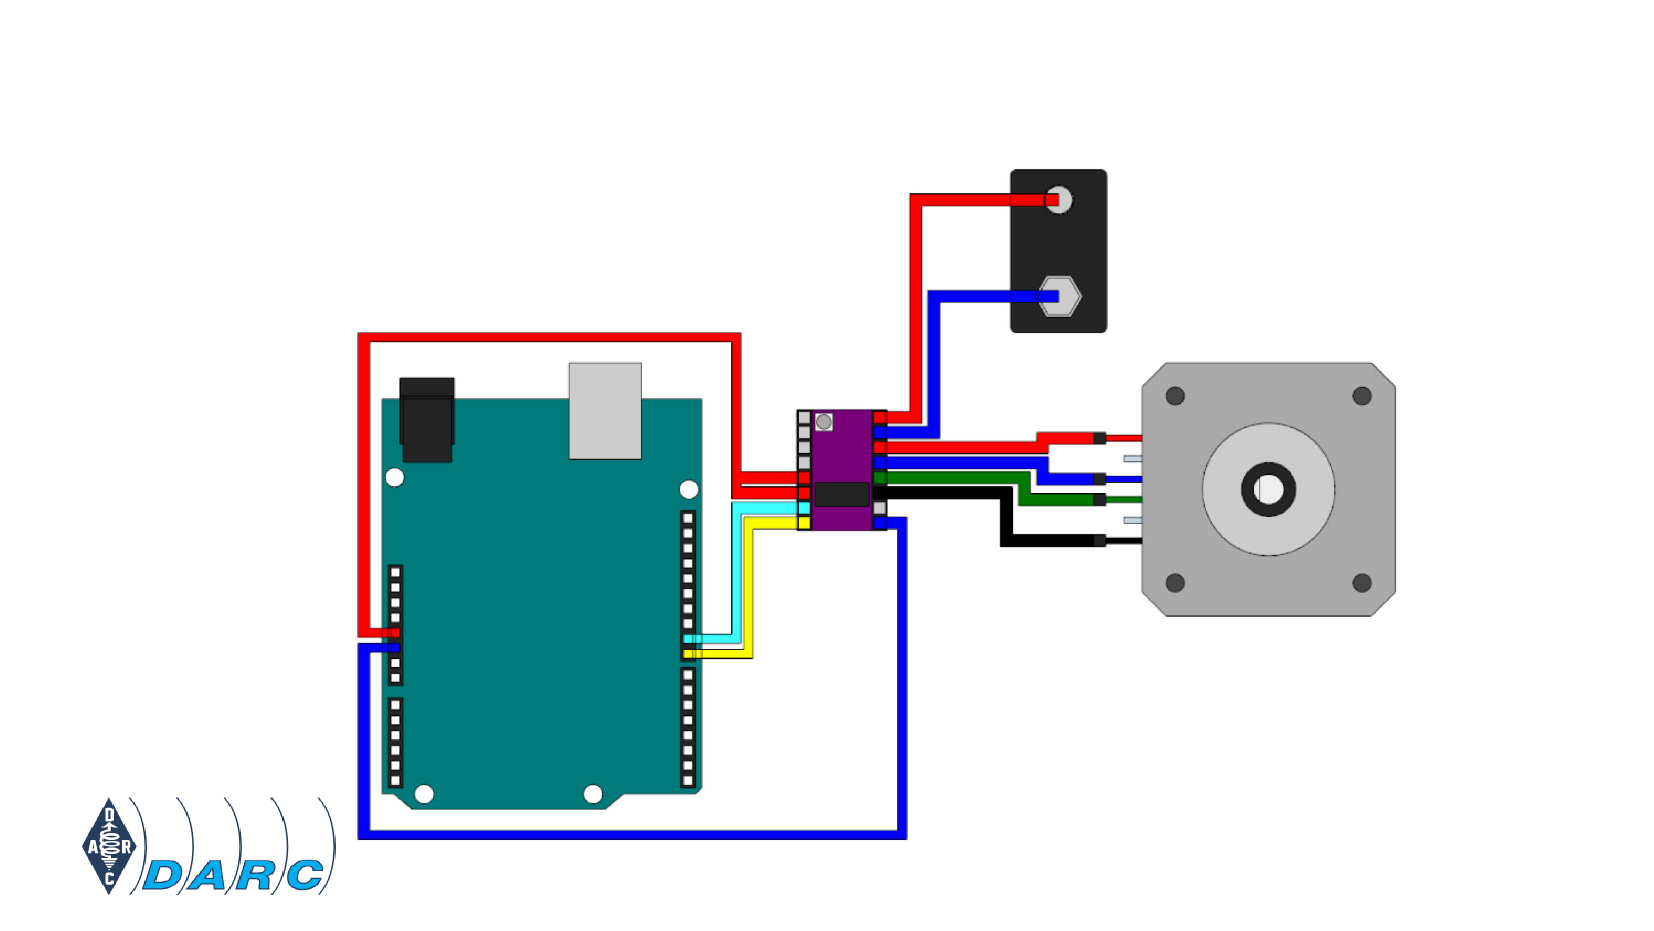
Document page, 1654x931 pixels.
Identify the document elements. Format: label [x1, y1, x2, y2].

picture [82, 797, 336, 895]
picture [342, 153, 1407, 906]
